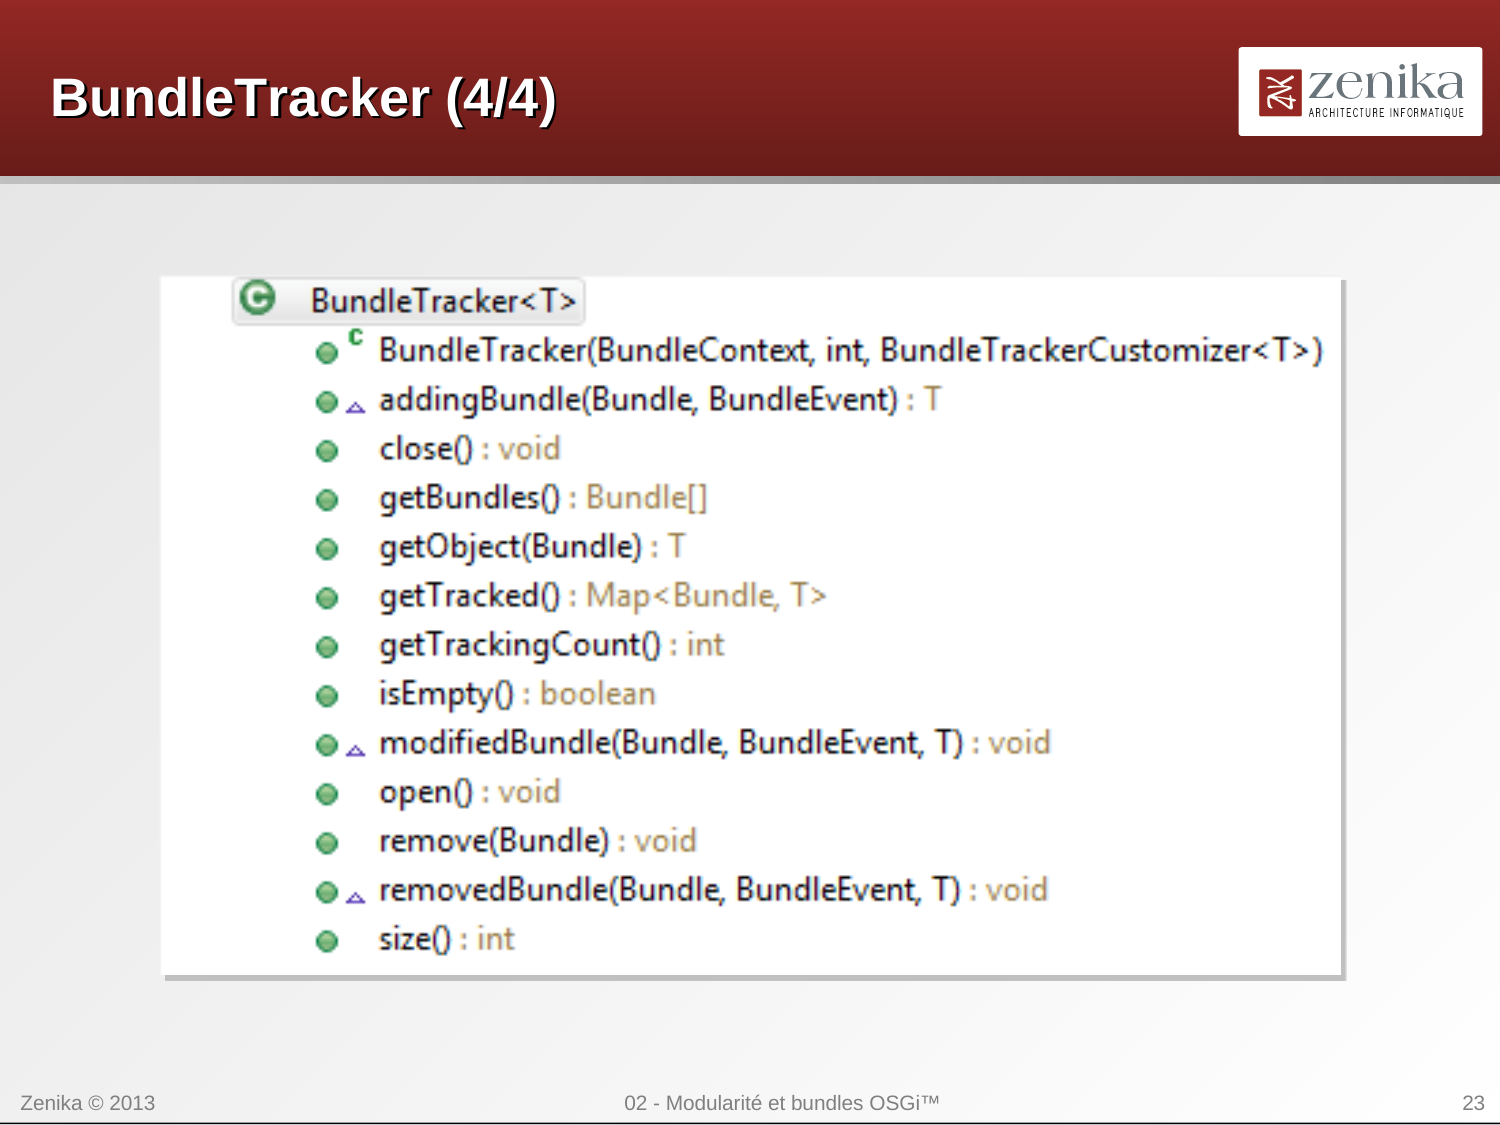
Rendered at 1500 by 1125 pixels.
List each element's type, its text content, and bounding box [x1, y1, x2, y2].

title BundleTracker (4/4) [50, 22, 1206, 172]
picture [159, 275, 1341, 975]
picture [1257, 58, 1464, 125]
